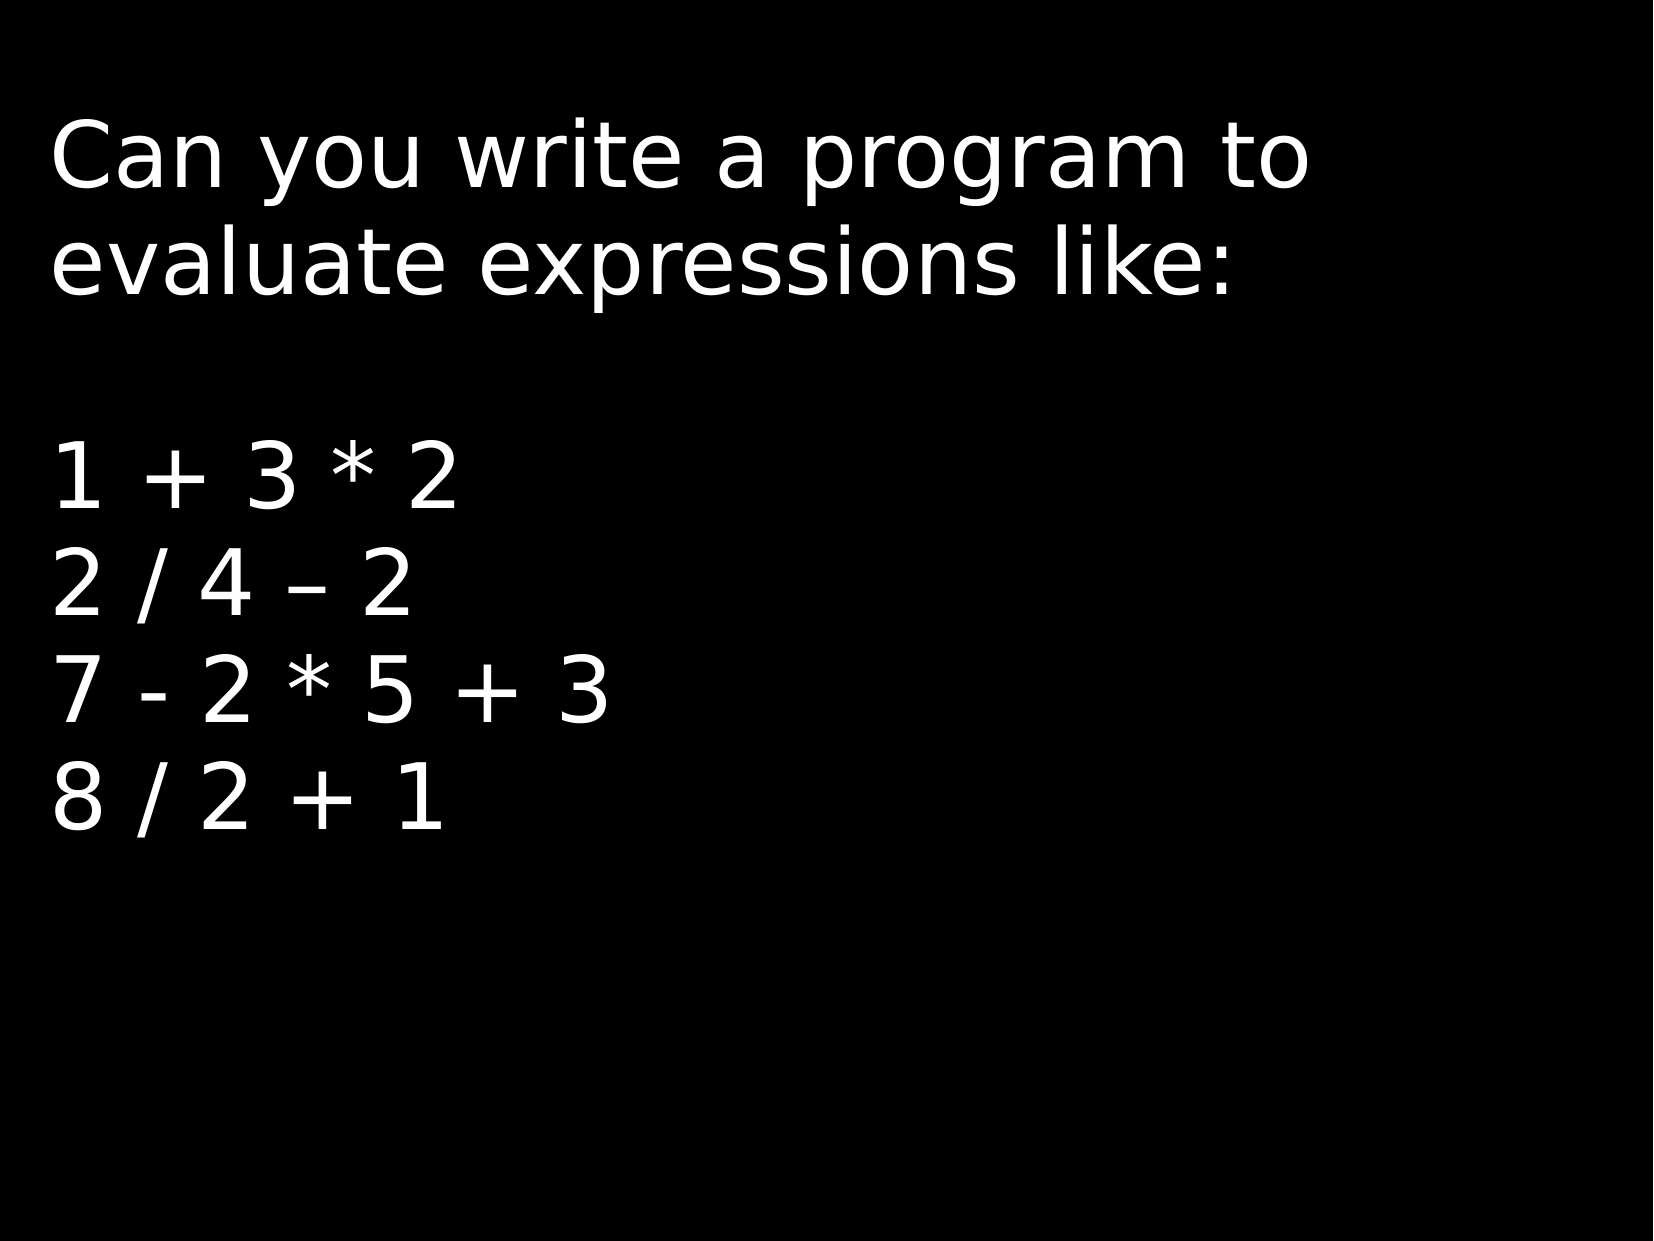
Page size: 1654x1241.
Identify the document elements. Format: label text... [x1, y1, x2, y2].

title Can you write a program to evaluate expressions like: 1 + 3 * 2 2 / 4 – 2 7 - 2 * 5 + 3 8 / 2 + 1 [49, 75, 1538, 1201]
